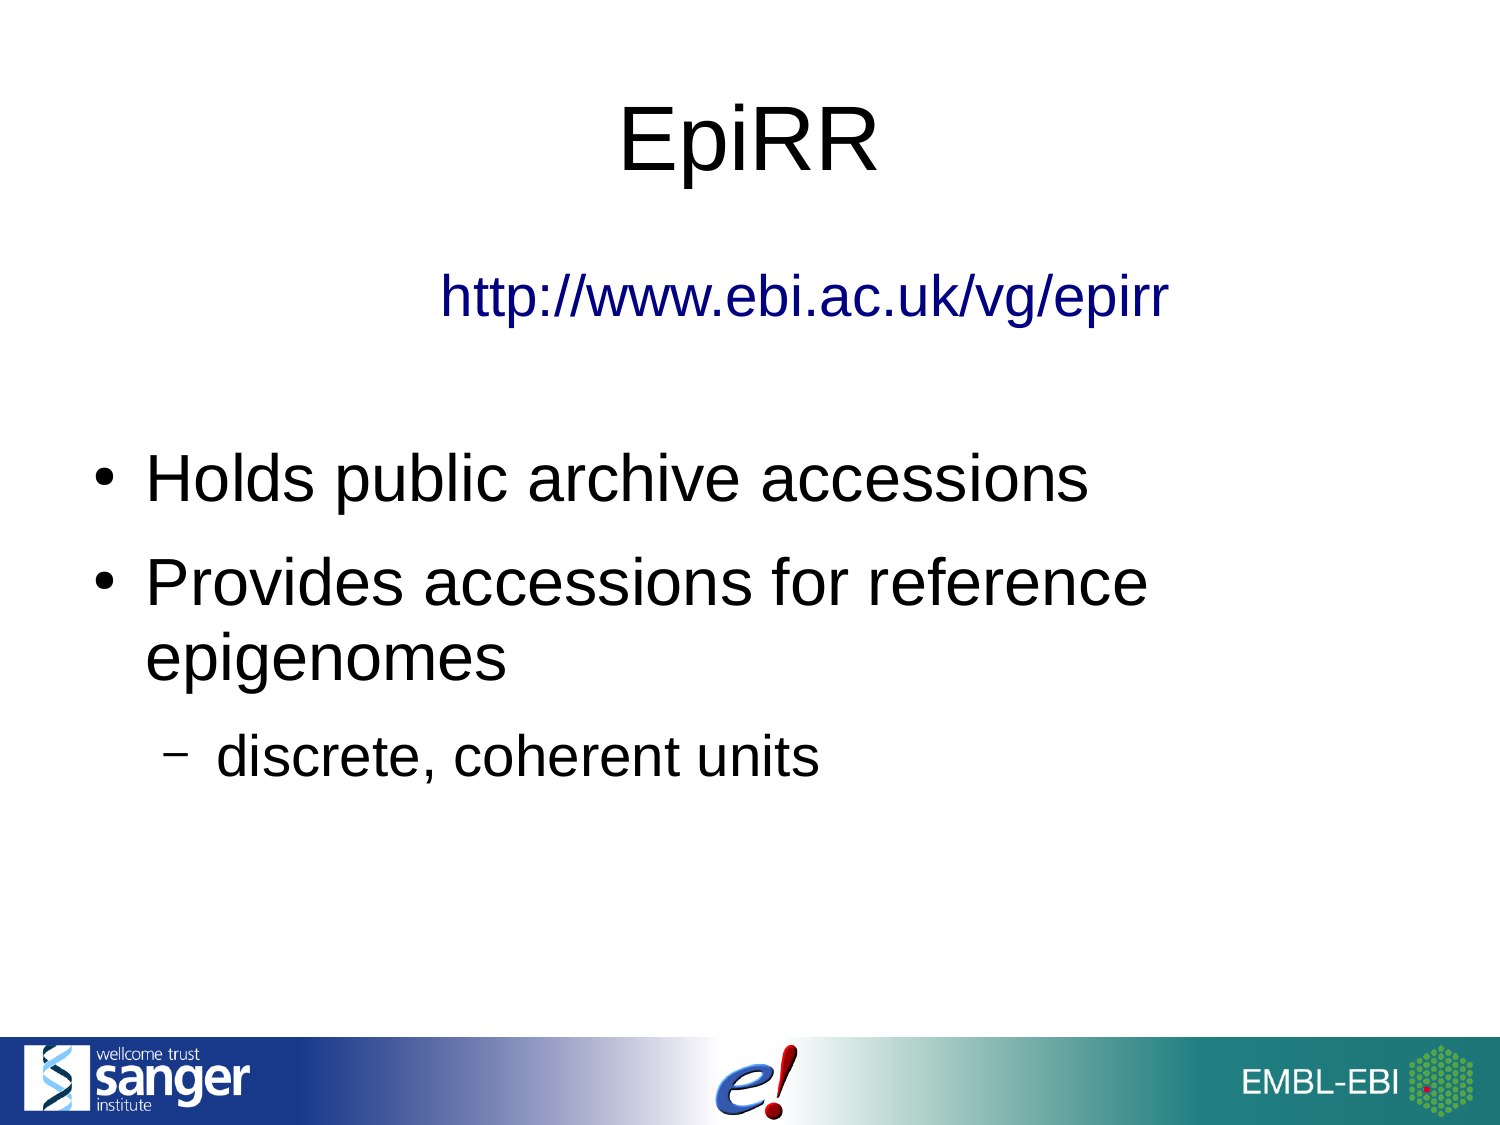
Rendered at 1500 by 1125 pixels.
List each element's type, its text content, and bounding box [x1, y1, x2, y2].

title EpiRR [75, 44, 1425, 233]
list http://www.ebi.ac.uk/vg/epirr Holds public archive accessions Provides accessions for reference epigenomes discrete, coherent units [75, 263, 1395, 916]
picture [0, 1037, 1500, 1125]
